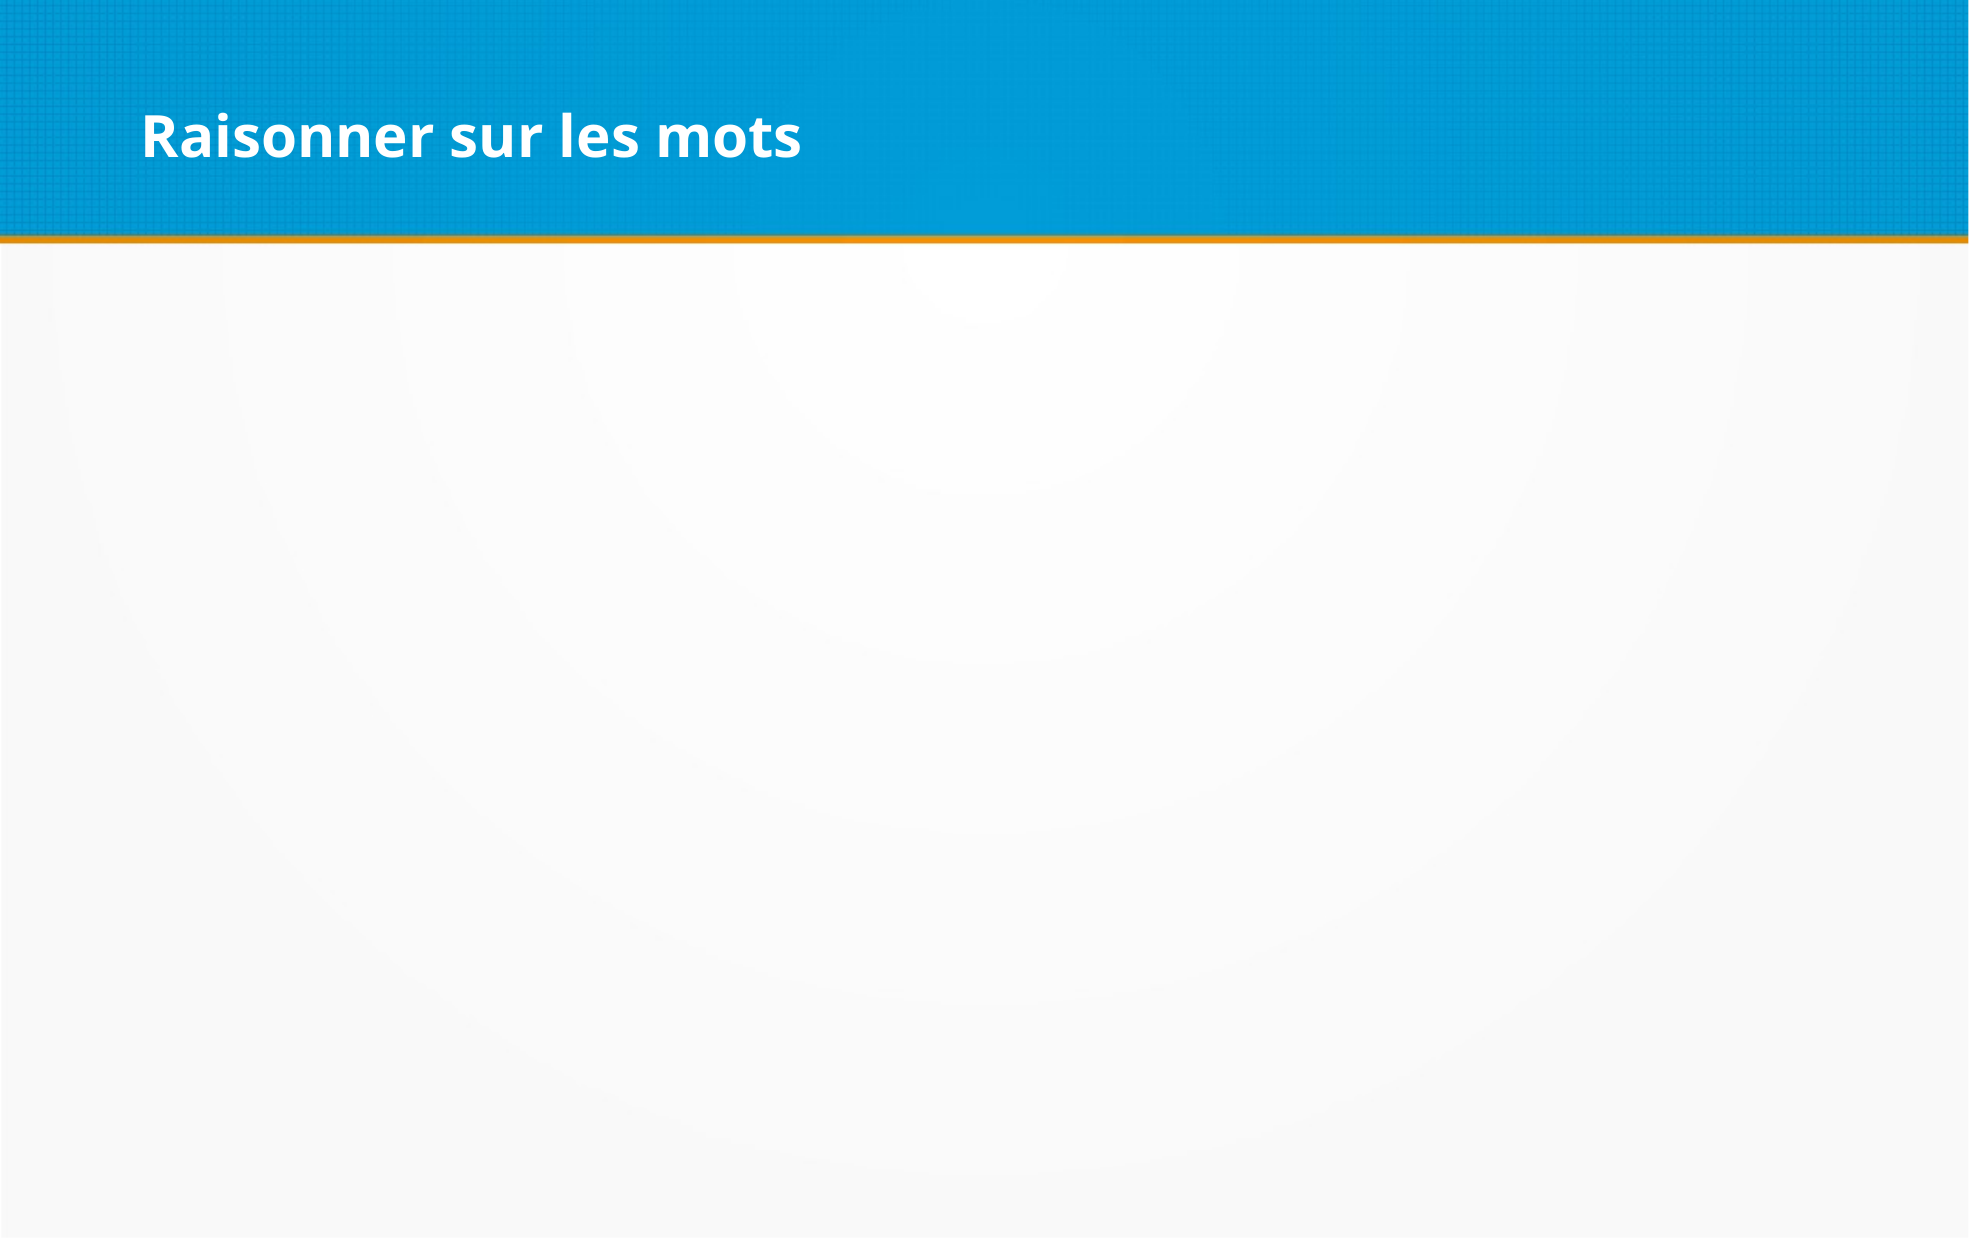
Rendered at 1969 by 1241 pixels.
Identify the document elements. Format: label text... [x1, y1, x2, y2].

picture [0, 233, 1969, 1241]
text_box Raisonner sur les mots [135, 92, 1816, 178]
